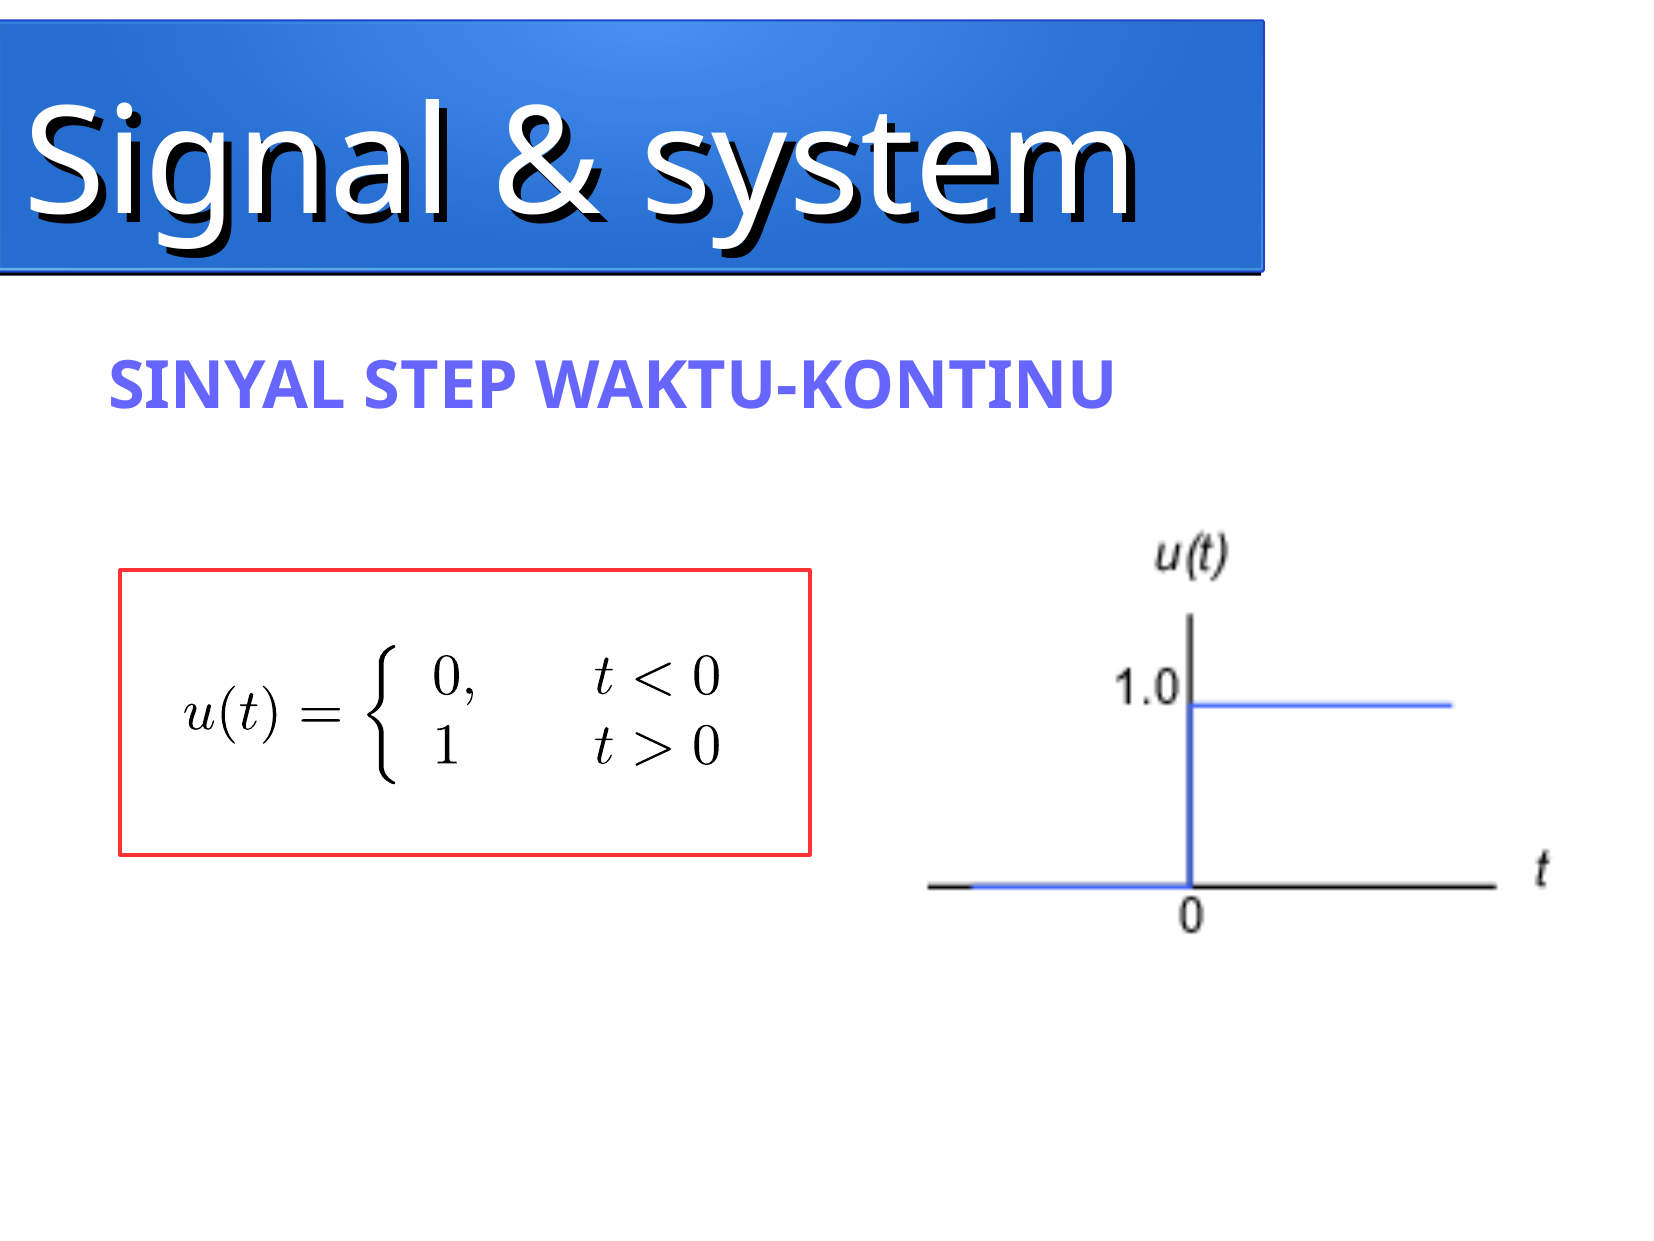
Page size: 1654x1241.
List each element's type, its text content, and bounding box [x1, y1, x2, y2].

picture [915, 524, 1561, 946]
title Signal & system [23, 0, 1323, 331]
text_box SINYAL STEP WAKTU-KONTINU [93, 331, 1291, 423]
text_box [182, 645, 722, 785]
